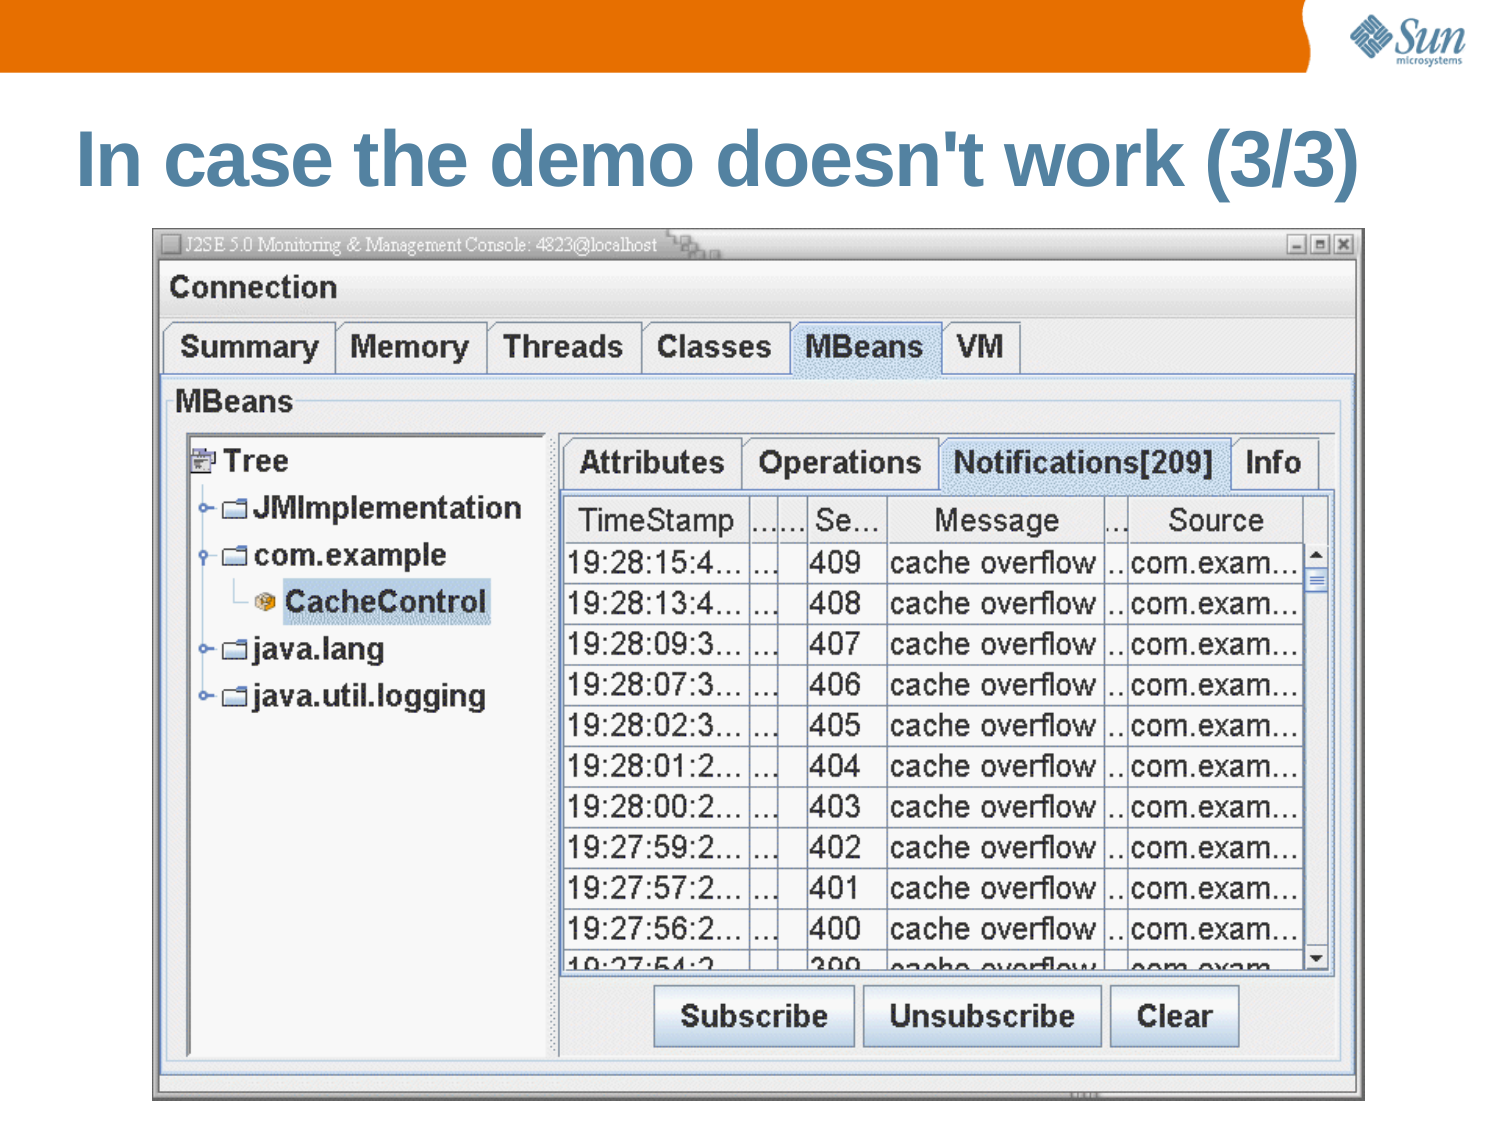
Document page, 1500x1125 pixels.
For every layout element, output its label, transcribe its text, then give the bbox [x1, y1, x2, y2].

title In case the demo doesn't work (3/3) [75, 122, 1438, 228]
picture [0, 0, 1500, 75]
picture [152, 228, 1365, 1101]
